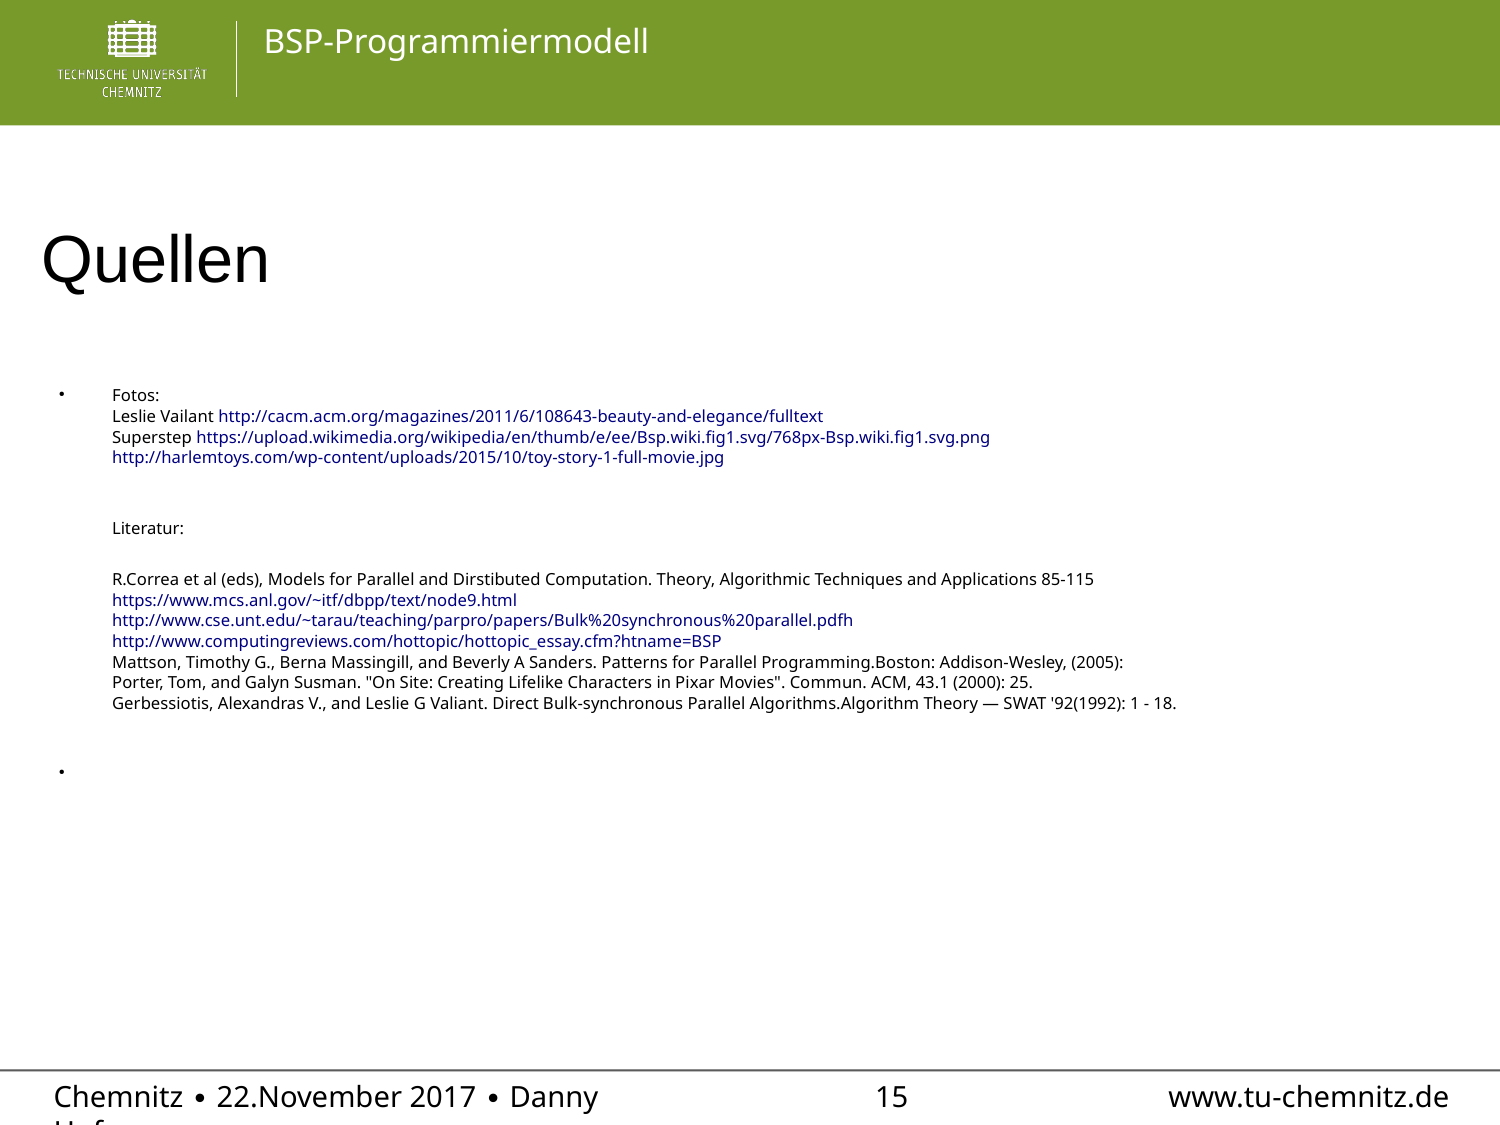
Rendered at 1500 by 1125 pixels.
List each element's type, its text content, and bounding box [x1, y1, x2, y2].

title Quellen [41, 162, 1459, 362]
list Fotos: Leslie Vailant http://cacm.acm.org/magazines/2011/6/108643-beauty-and-elegance/fulltext Superstep https://upload.wikimedia.org/wikipedia/en/thumb/e/ee/Bsp.wiki.fig1.svg/768px-Bsp.wiki.fig1.svg.png http://harlemtoys.com/wp-content/uploads/2015/10/toy-story-1-full-movie.jpg Literatur: R.Correa et al (eds), Models for Parallel and Dirstibuted Computation. Theory, Algorithmic Techniques and Applications 85-115 https://www.mcs.anl.gov/~itf/dbpp/text/node9.html http://www.cse.unt.edu/~tarau/teaching/parpro/papers/Bulk%20synchronous%20parallel.pdfh http://www.computingreviews.com/hottopic/hottopic_essay.cfm?htname=BSP Mattson, Timothy G., Berna Massingill, and Beverly A Sanders. Patterns for Parallel Programming.Boston: Addison-Wesley, (2005): Porter, Tom, and Galyn Susman. "On Site: Creating Lifelike Characters in Pixar Movies". Commun. ACM, 43.1 (2000): 25. Gerbessiotis, Alexandras V., and Leslie G Valiant. Direct Bulk-synchronous Parallel Algorithms.Algorithm Theory — SWAT '92(1992): 1 - 18. [41, 385, 1459, 1035]
picture [25, 0, 239, 130]
